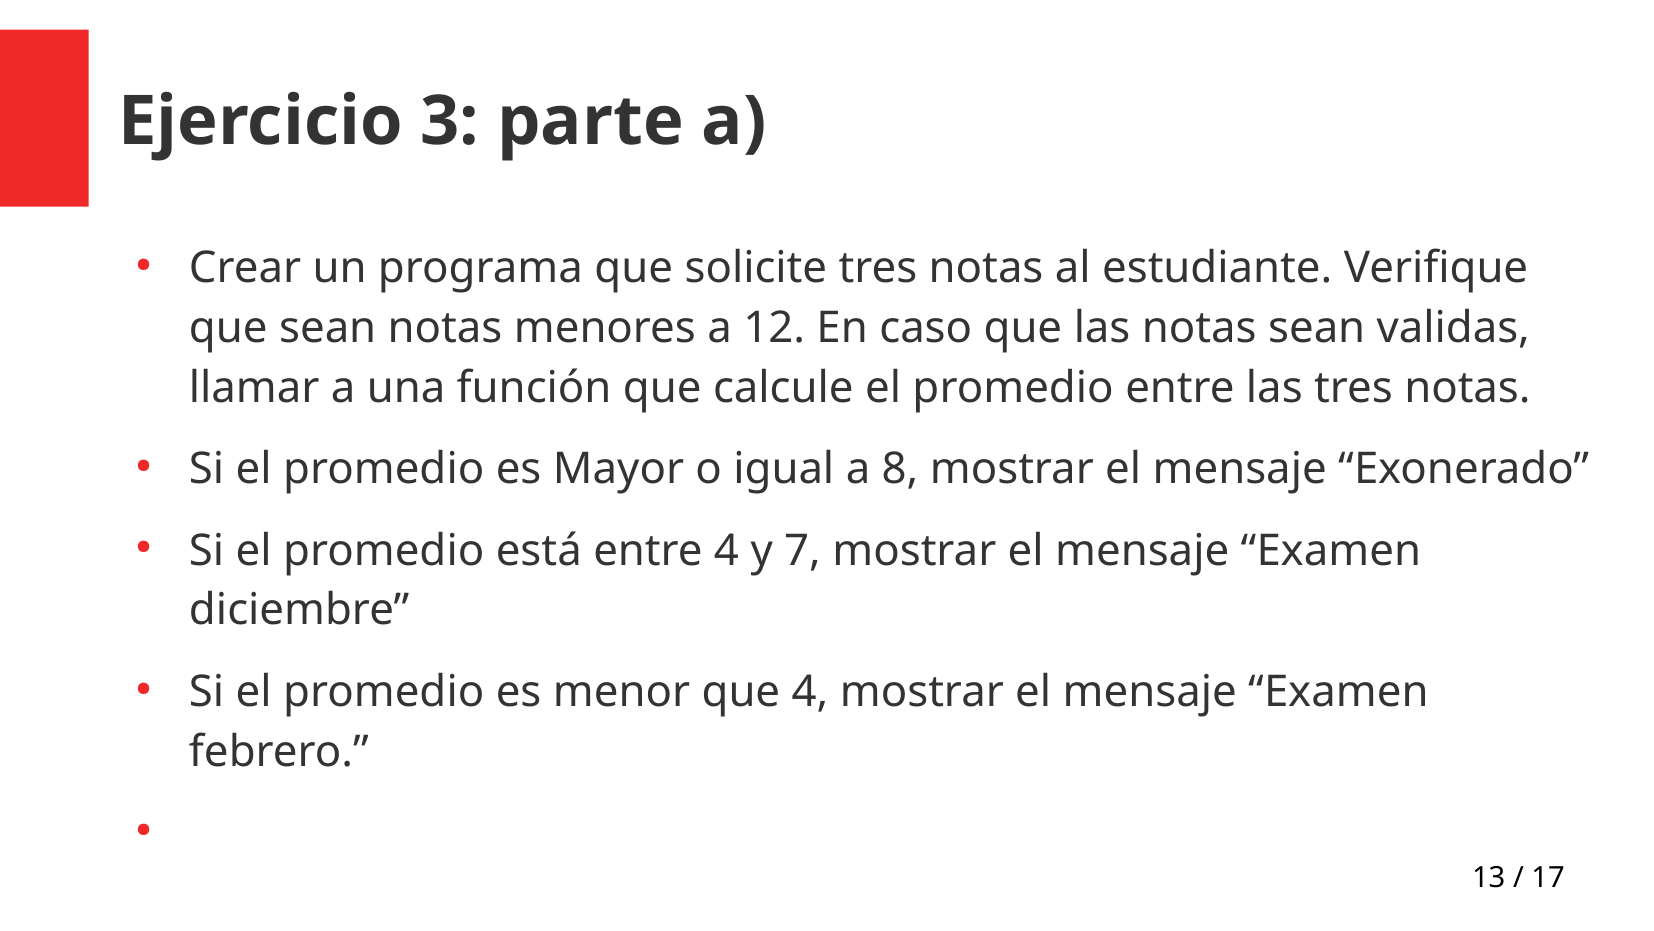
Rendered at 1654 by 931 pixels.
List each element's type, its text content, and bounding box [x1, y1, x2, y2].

list Crear un programa que solicite tres notas al estudiante. Verifique que sean notas menores a 12. En caso que las notas sean validas, llamar a una función que calcule el promedio entre las tres notas. Si el promedio es Mayor o igual a 8, mostrar el mensaje “Exonerado” Si el promedio está entre 4 y 7, mostrar el mensaje “Examen diciembre” Si el promedio es menor que 4, mostrar el mensaje “Examen febrero.” [118, 236, 1595, 798]
title Ejercicio 3: parte a) [118, 29, 1595, 207]
